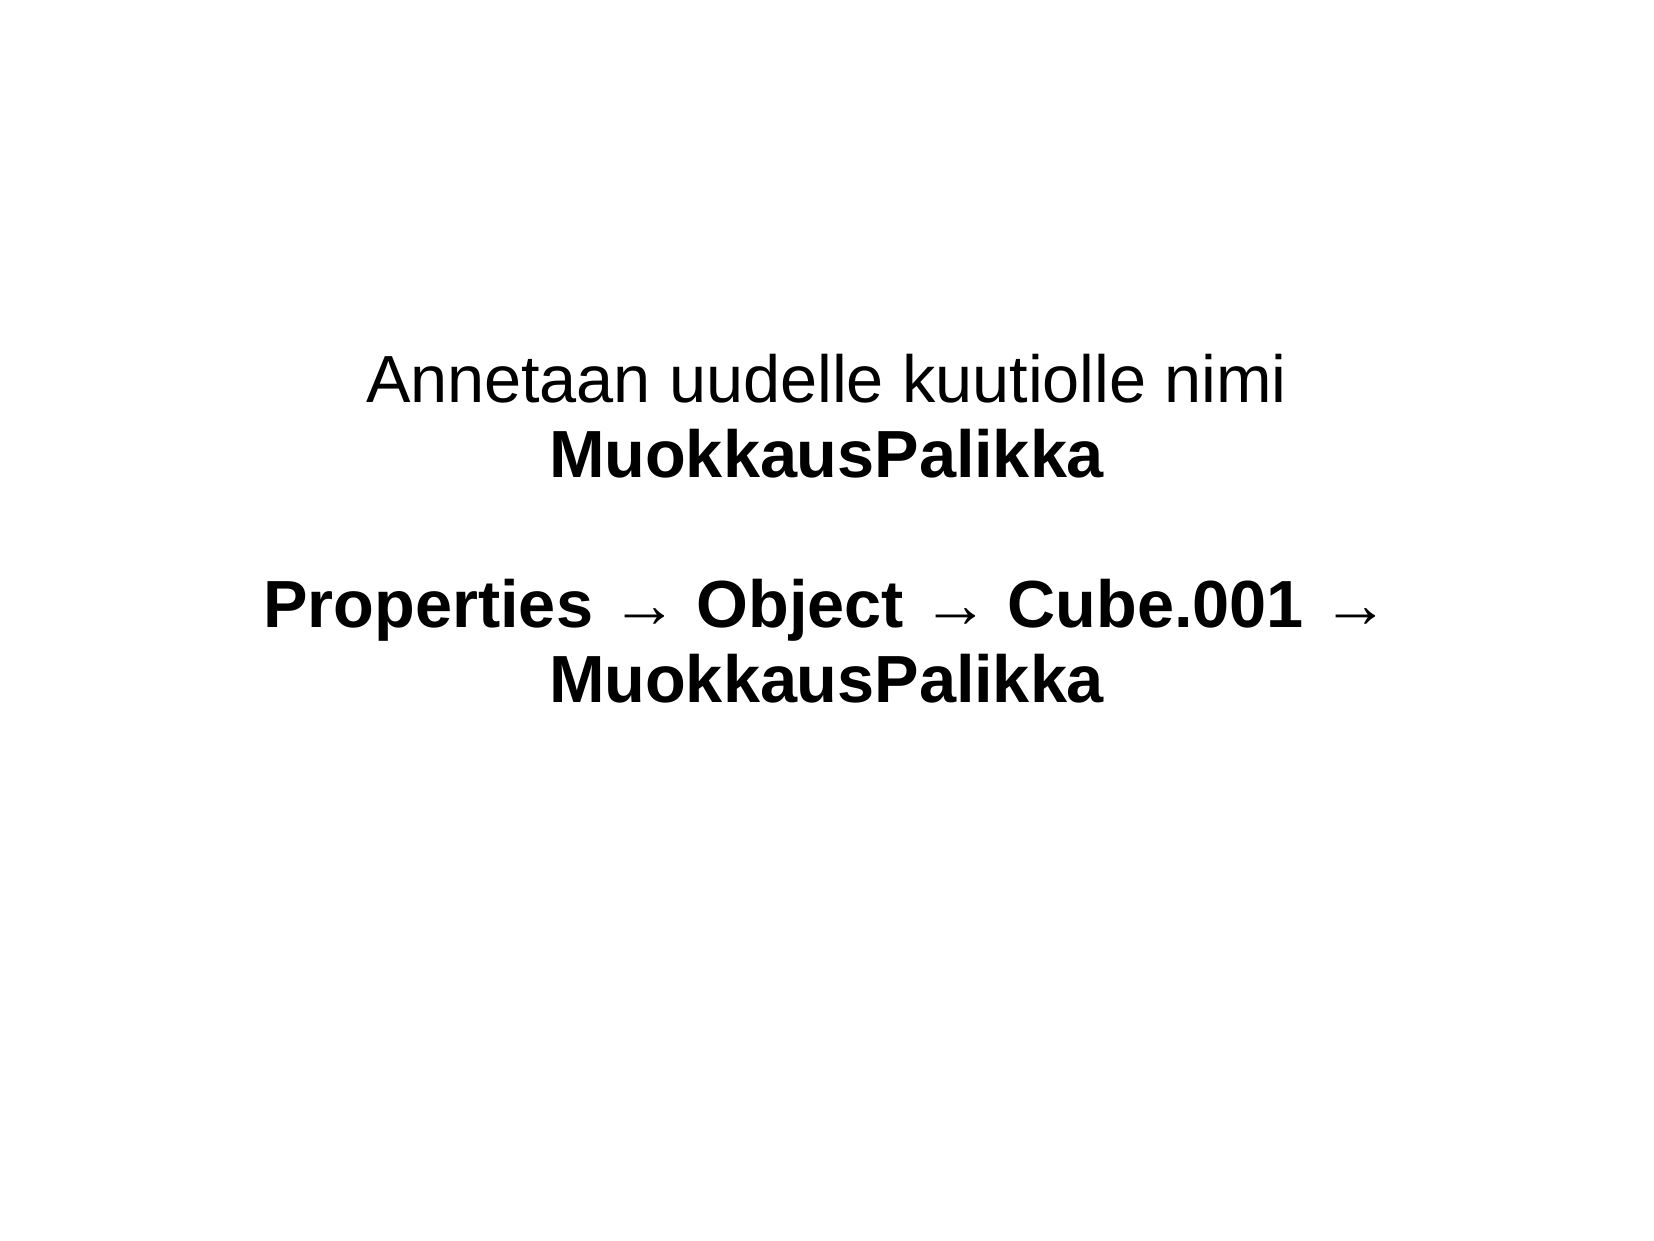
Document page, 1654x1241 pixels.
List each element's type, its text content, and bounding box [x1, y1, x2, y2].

subtitle Annetaan uudelle kuutiolle nimi MuokkausPalikka Properties → Object → Cube.001 → MuokkausPalikka [82, 49, 1571, 1010]
